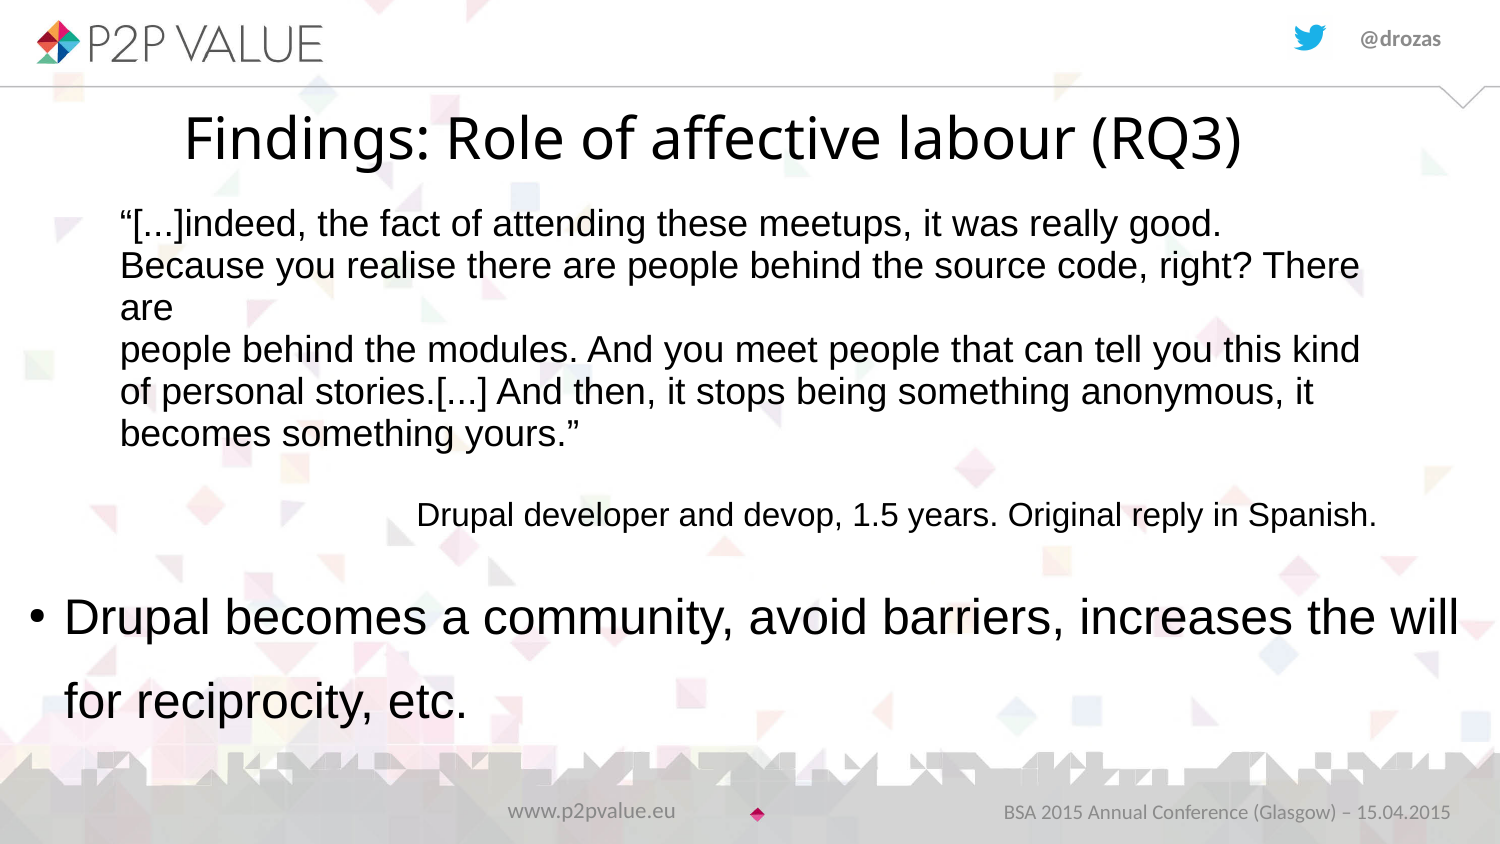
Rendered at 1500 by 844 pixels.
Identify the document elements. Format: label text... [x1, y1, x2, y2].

picture [0, 0, 1500, 844]
text_box @drozas [1333, 15, 1455, 60]
text_box Drupal becomes a community, avoid barriers, increases the will for reciprocity, etc. [15, 555, 1496, 844]
text_box “[...]indeed, the fact of attending these meetups, it was really good. Because you realise there are people behind the source code, right? There are people behind the modules. And you meet people that can tell you this kind of personal stories.[...] And then, it stops being something anonymous, it becomes something yours.” Drupal developer and devop, 1.5 years. Original reply in Spanish. [105, 195, 1394, 504]
title Findings: Role of affective labour (RQ3) [60, 92, 1366, 181]
